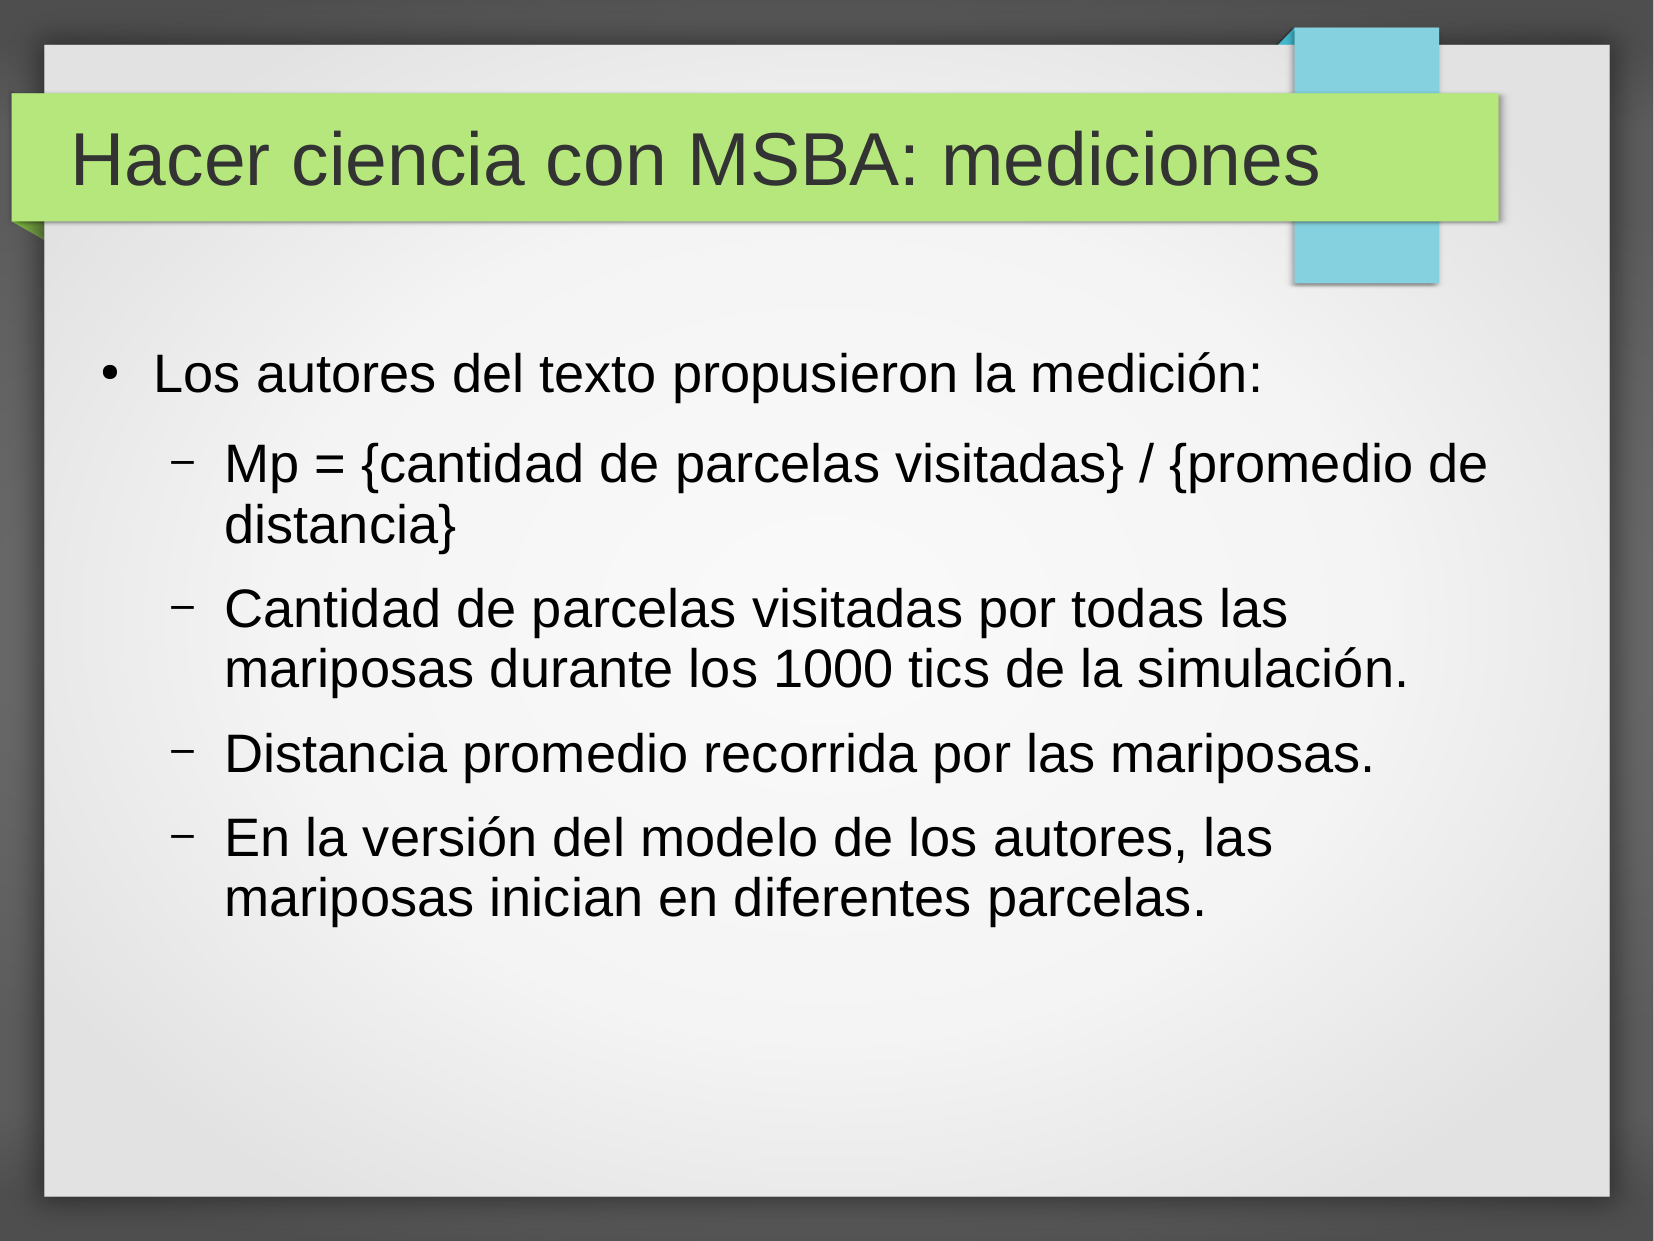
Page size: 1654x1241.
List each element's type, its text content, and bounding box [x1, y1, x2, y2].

list Los autores del texto propusieron la medición: Mp = {cantidad de parcelas visitadas} / {promedio de distancia} Cantidad de parcelas visitadas por todas las mariposas durante los 1000 tics de la simulación. Distancia promedio recorrida por las mariposas. En la versión del modelo de los autores, las mariposas inician en diferentes parcelas. [82, 343, 1538, 1063]
title Hacer ciencia con MSBA: mediciones [70, 106, 1371, 213]
picture [0, 0, 1654, 1241]
